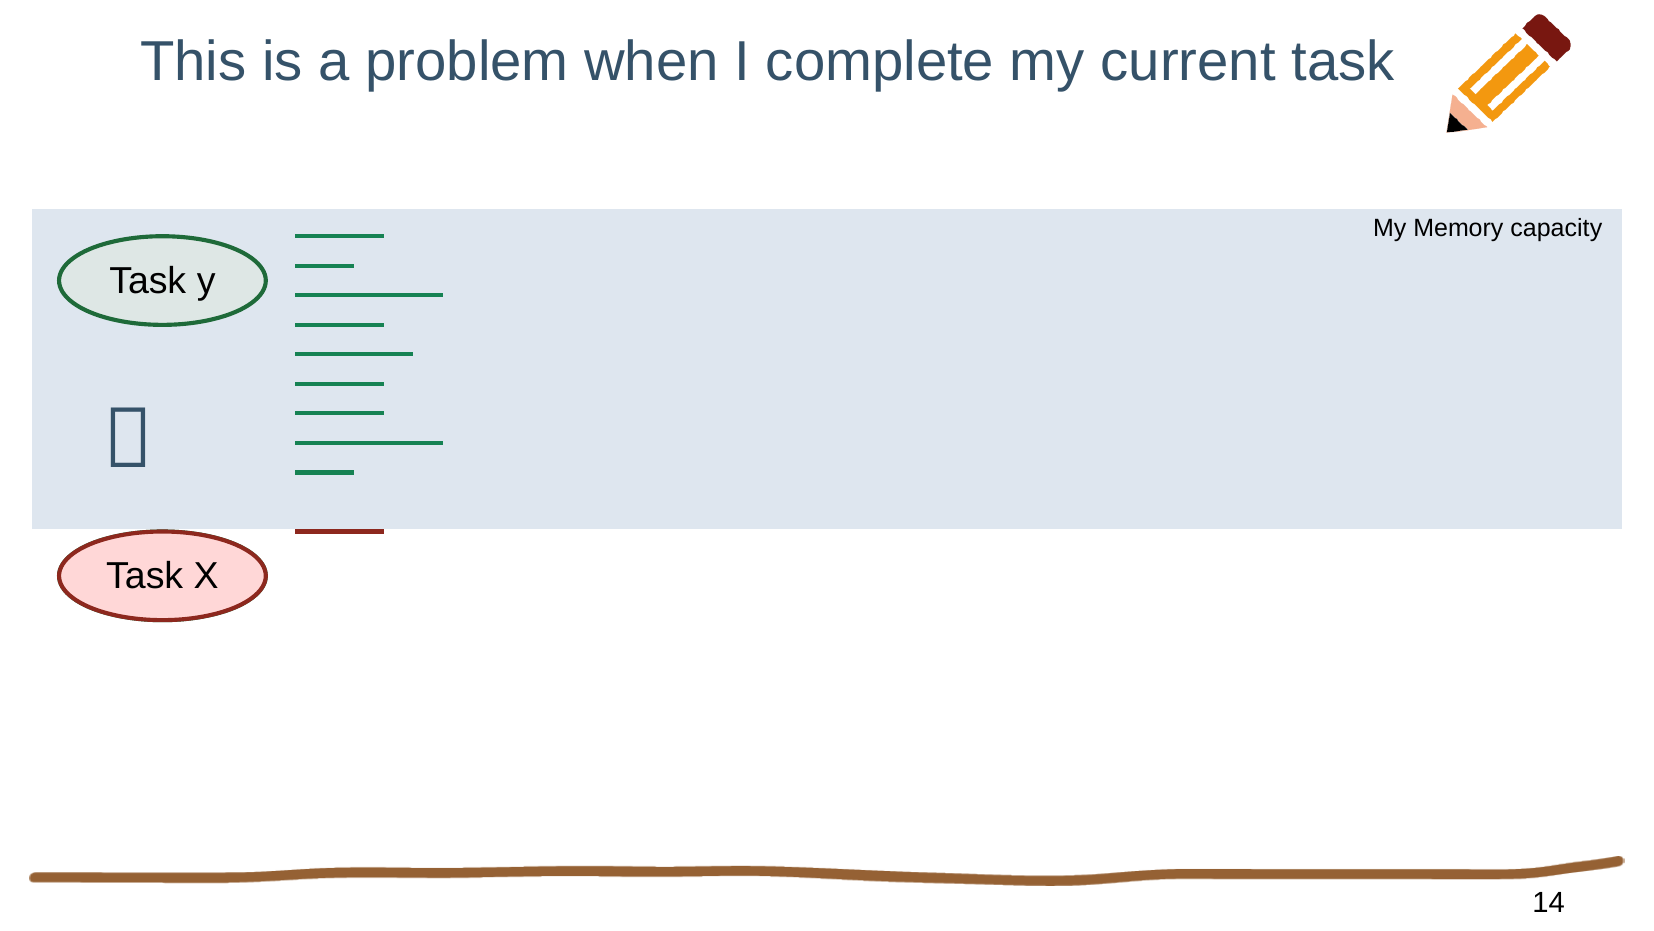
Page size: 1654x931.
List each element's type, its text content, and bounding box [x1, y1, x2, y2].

title This is a problem when I complete my current task [88, 29, 1447, 206]
picture [1446, 14, 1571, 133]
text_box ✅ [88, 371, 274, 532]
picture [29, 856, 1625, 886]
text_box Task y [59, 236, 266, 325]
text_box [29, 206, 1625, 532]
text_box Task X [59, 532, 266, 621]
text_box My Memory capacity [1358, 206, 1618, 250]
